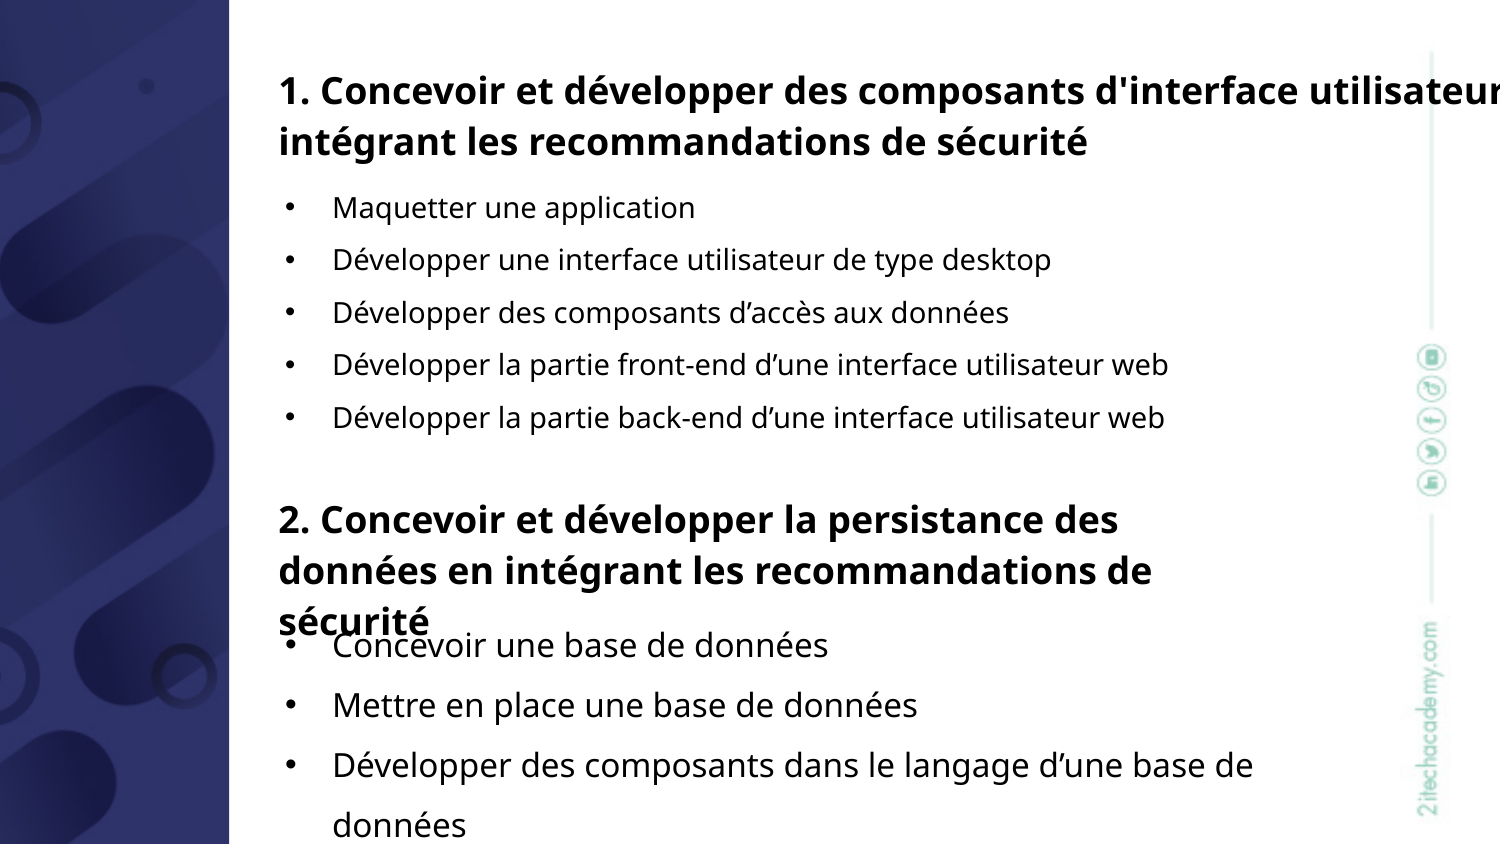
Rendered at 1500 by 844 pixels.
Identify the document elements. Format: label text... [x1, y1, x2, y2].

picture [0, 0, 1500, 844]
text_box Maquetter une application Développer une interface utilisateur de type desktop Développer des composants d’accès aux données Développer la partie front-end d’une interface utilisateur web Développer la partie back-end d’une interface utilisateur web [270, 164, 1337, 442]
table_header 2. Concevoir et développer la persistance des données en intégrant les recommandations de sécurité [271, 494, 1291, 597]
table_header 1. Concevoir et développer des composants d'interface utilisateur en intégrant les recommandations de sécurité [271, 64, 1500, 166]
text_box Concevoir une base de données Mettre en place une base de données Développer des composants dans le langage d’une base de données [270, 597, 1337, 844]
